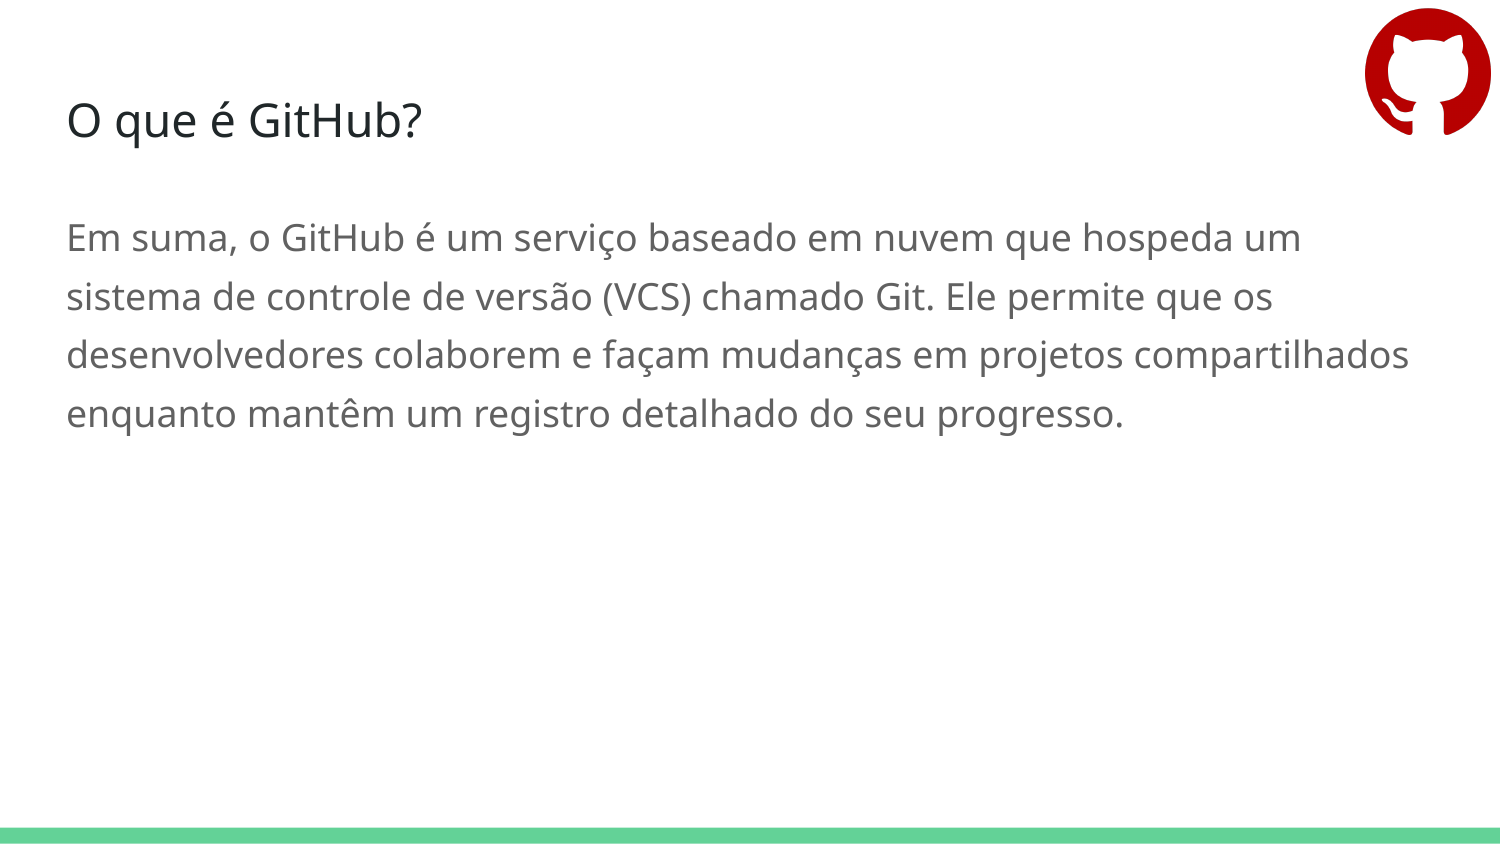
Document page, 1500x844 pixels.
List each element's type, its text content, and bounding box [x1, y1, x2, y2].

picture [1356, 0, 1500, 144]
title O que é GitHub? [51, 72, 1449, 167]
list Em suma, o GitHub é um serviço baseado em nuvem que hospeda um sistema de controle de versão (VCS) chamado Git. Ele permite que os desenvolvedores colaborem e façam mudanças em projetos compartilhados enquanto mantêm um registro detalhado do seu progresso. [51, 189, 1449, 750]
